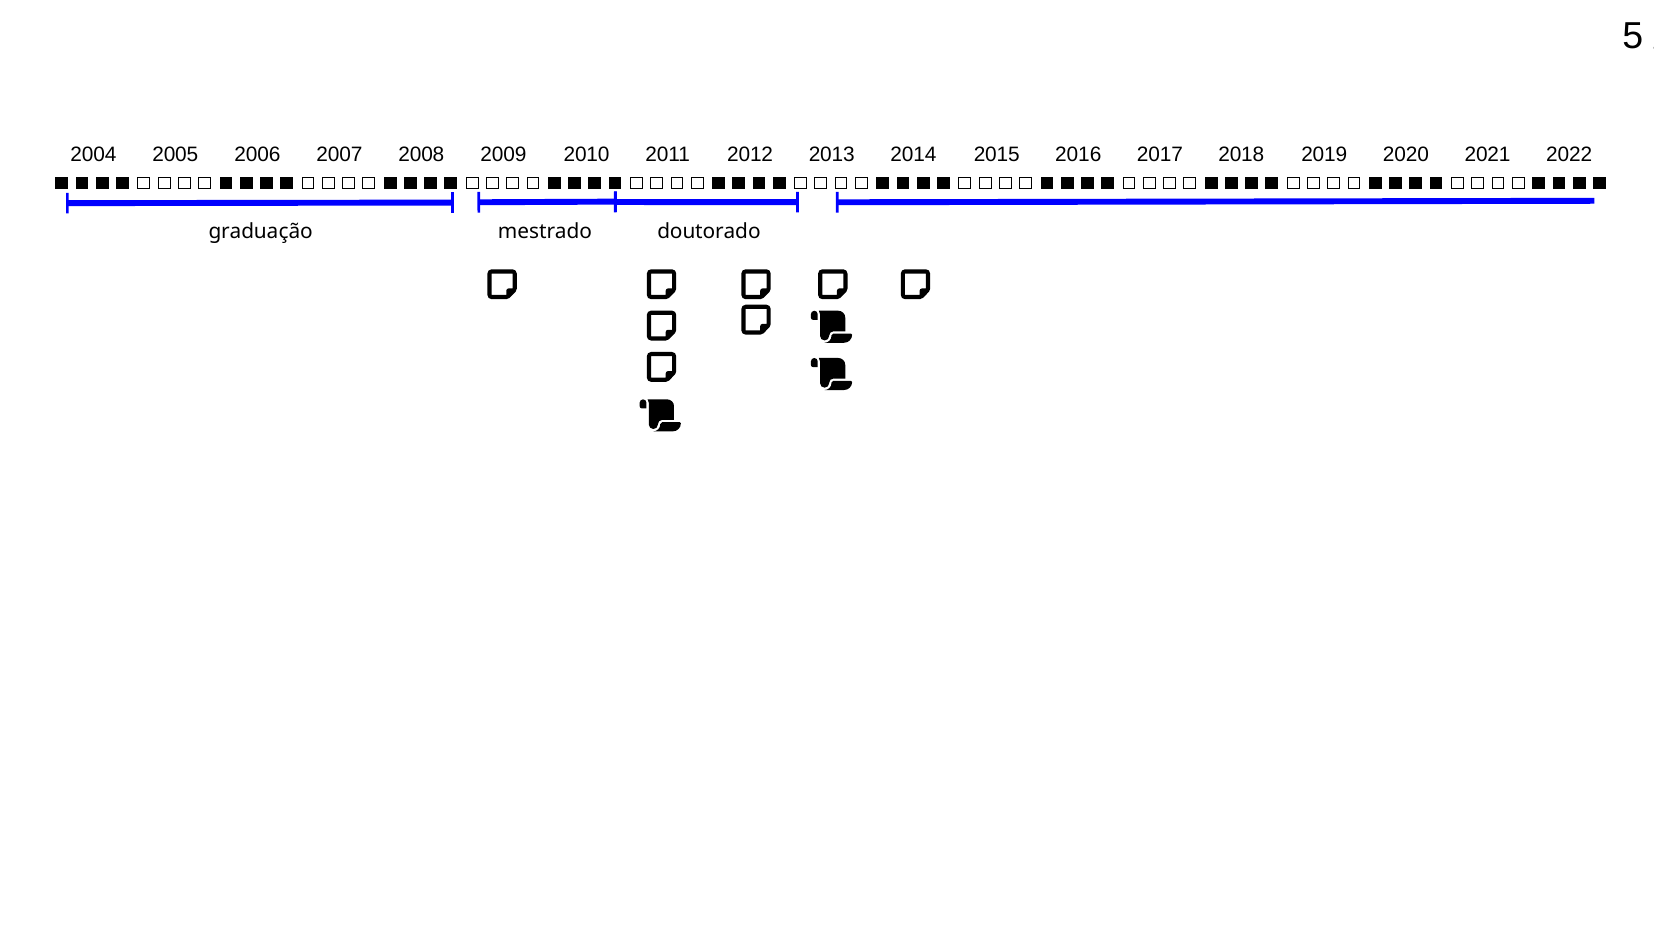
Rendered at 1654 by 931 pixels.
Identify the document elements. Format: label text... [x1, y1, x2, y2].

text_box 2013 [793, 135, 870, 174]
text_box [1183, 177, 1196, 189]
text_box [897, 177, 909, 189]
text_box [1430, 177, 1442, 189]
text_box [362, 177, 375, 189]
text_box [1492, 177, 1504, 189]
text_box [1123, 177, 1135, 189]
text_box [1287, 177, 1300, 189]
text_box [1041, 177, 1053, 189]
text_box 2005 [137, 135, 214, 174]
text_box 2008 [383, 135, 460, 174]
text_box [1307, 177, 1320, 189]
text_box [506, 177, 519, 189]
text_box 2019 [1286, 135, 1363, 174]
text_box [137, 177, 150, 189]
text_box [876, 177, 889, 189]
text_box [55, 177, 68, 189]
text_box [198, 177, 211, 189]
text_box [548, 177, 561, 189]
picture [818, 267, 848, 302]
text_box [1101, 177, 1114, 189]
text_box 2022 [1531, 135, 1608, 174]
text_box [1573, 177, 1586, 189]
text_box [732, 177, 745, 189]
text_box 2015 [958, 135, 1035, 174]
text_box [1327, 177, 1340, 189]
text_box [999, 177, 1012, 189]
picture [810, 308, 853, 346]
text_box 2011 [630, 135, 707, 174]
text_box 2014 [875, 135, 952, 174]
text_box 2009 [465, 135, 542, 174]
text_box [158, 177, 171, 189]
text_box [466, 177, 479, 189]
text_box [1081, 177, 1094, 189]
text_box [1593, 177, 1606, 189]
picture [646, 349, 677, 385]
text_box [1205, 177, 1218, 189]
text_box [1163, 177, 1176, 189]
text_box [650, 177, 663, 189]
text_box [1532, 177, 1545, 189]
text_box 2021 [1449, 135, 1526, 174]
text_box [1348, 177, 1360, 189]
text_box [1061, 177, 1074, 189]
text_box 2017 [1122, 135, 1198, 174]
text_box [691, 177, 704, 189]
text_box [958, 177, 971, 189]
picture [741, 267, 771, 337]
text_box [342, 177, 355, 189]
text_box [1409, 177, 1422, 189]
text_box [116, 177, 129, 189]
picture [639, 397, 681, 434]
text_box [1512, 177, 1525, 189]
text_box [979, 177, 992, 189]
text_box [1265, 177, 1278, 189]
text_box 2016 [1040, 135, 1117, 174]
text_box [1553, 177, 1565, 189]
text_box [1143, 177, 1156, 189]
text_box [753, 177, 765, 189]
text_box 2012 [712, 135, 788, 174]
text_box [302, 177, 314, 189]
text_box [794, 177, 807, 189]
text_box 2007 [301, 135, 378, 174]
text_box [1369, 177, 1382, 189]
text_box [240, 177, 253, 189]
text_box [855, 177, 868, 189]
text_box [260, 177, 273, 189]
text_box [384, 177, 397, 189]
picture [487, 267, 517, 302]
picture [810, 355, 853, 393]
text_box [630, 177, 643, 189]
text_box [1225, 177, 1238, 189]
text_box [444, 177, 457, 189]
text_box [773, 177, 786, 189]
text_box [1245, 177, 1258, 189]
text_box 2006 [219, 135, 296, 174]
text_box [814, 177, 827, 189]
text_box [322, 177, 335, 189]
text_box [76, 177, 88, 189]
text_box 2010 [548, 135, 625, 174]
text_box [835, 177, 847, 189]
picture [900, 267, 931, 302]
text_box [588, 177, 601, 189]
text_box [178, 177, 191, 189]
text_box [1471, 177, 1484, 189]
text_box [527, 177, 539, 189]
text_box 2018 [1203, 135, 1280, 174]
text_box mestrado [483, 209, 602, 247]
text_box 2004 [55, 135, 132, 174]
text_box [280, 177, 293, 189]
text_box [220, 177, 232, 189]
text_box [1451, 177, 1464, 189]
text_box [1389, 177, 1402, 189]
picture [646, 308, 677, 343]
text_box [937, 177, 950, 189]
text_box <number> / 5 [1524, 0, 1654, 71]
text_box [917, 177, 930, 189]
text_box [486, 177, 499, 189]
text_box [568, 177, 581, 189]
picture [646, 267, 677, 302]
text_box [712, 177, 725, 189]
text_box [609, 177, 621, 189]
text_box 2020 [1368, 135, 1444, 174]
text_box [424, 177, 437, 189]
text_box [96, 177, 109, 189]
text_box [671, 177, 683, 189]
text_box [1019, 177, 1032, 189]
text_box graduação [193, 209, 319, 247]
text_box [404, 177, 417, 189]
text_box doutorado [642, 209, 768, 247]
